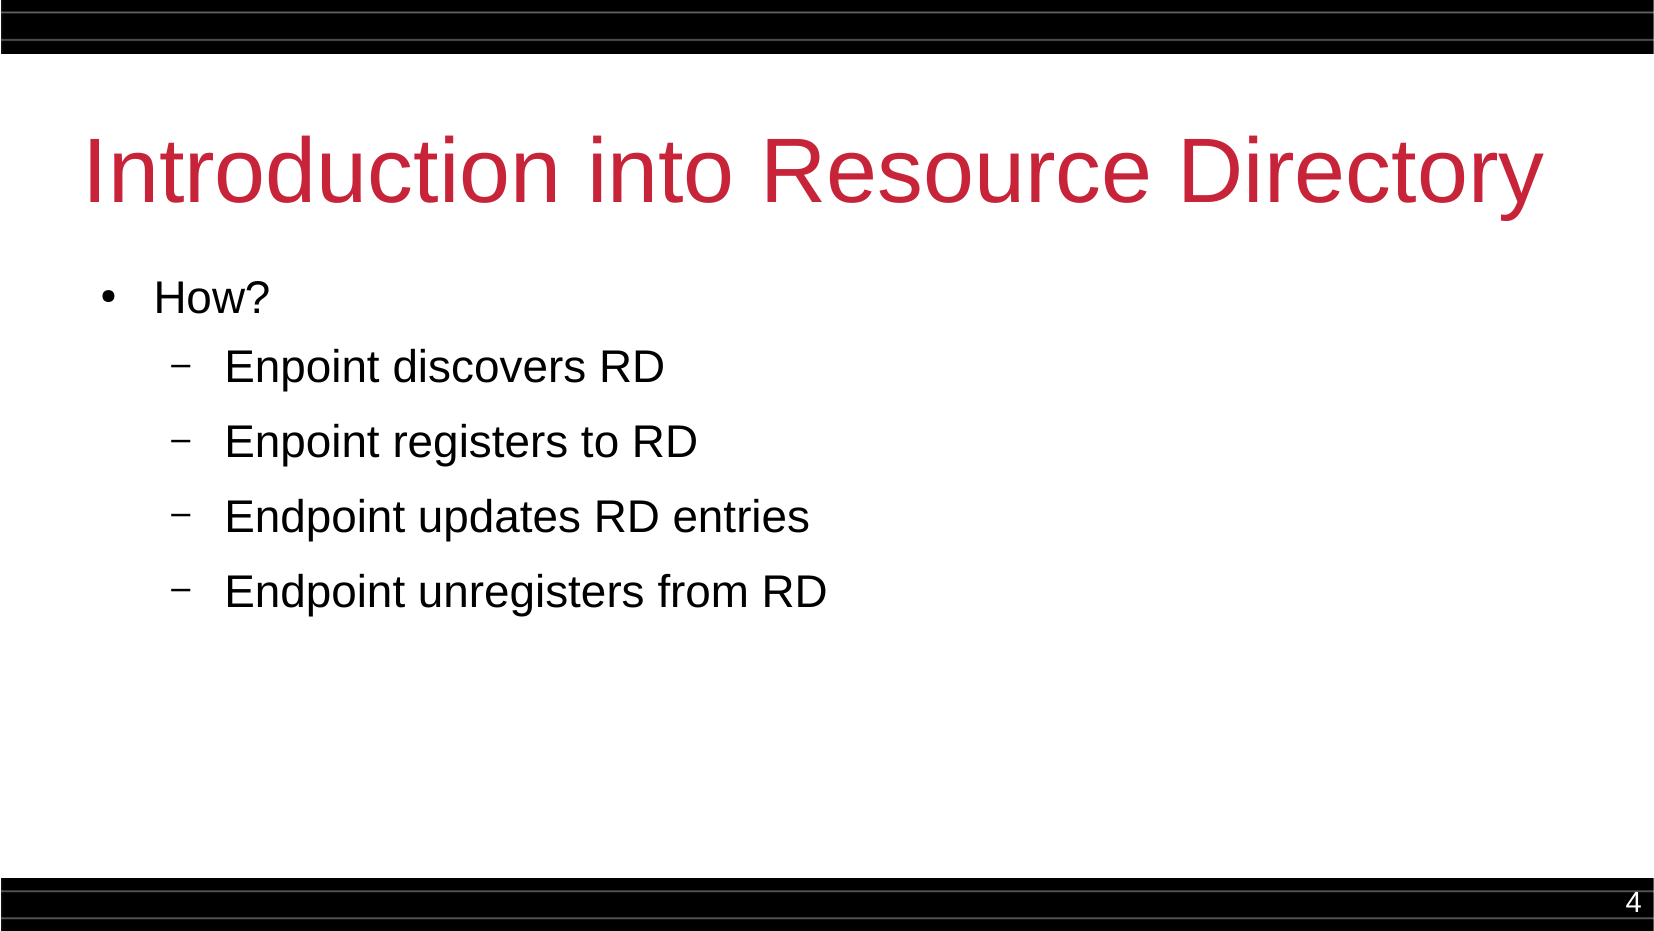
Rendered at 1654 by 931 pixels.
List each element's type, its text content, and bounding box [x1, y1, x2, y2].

title Introduction into Resource Directory [82, 92, 1571, 249]
picture [1, 878, 1654, 931]
list How? Enpoint discovers RD Enpoint registers to RD Endpoint updates RD entries Endpoint unregisters from RD [82, 271, 1571, 851]
picture [1, 0, 1654, 54]
